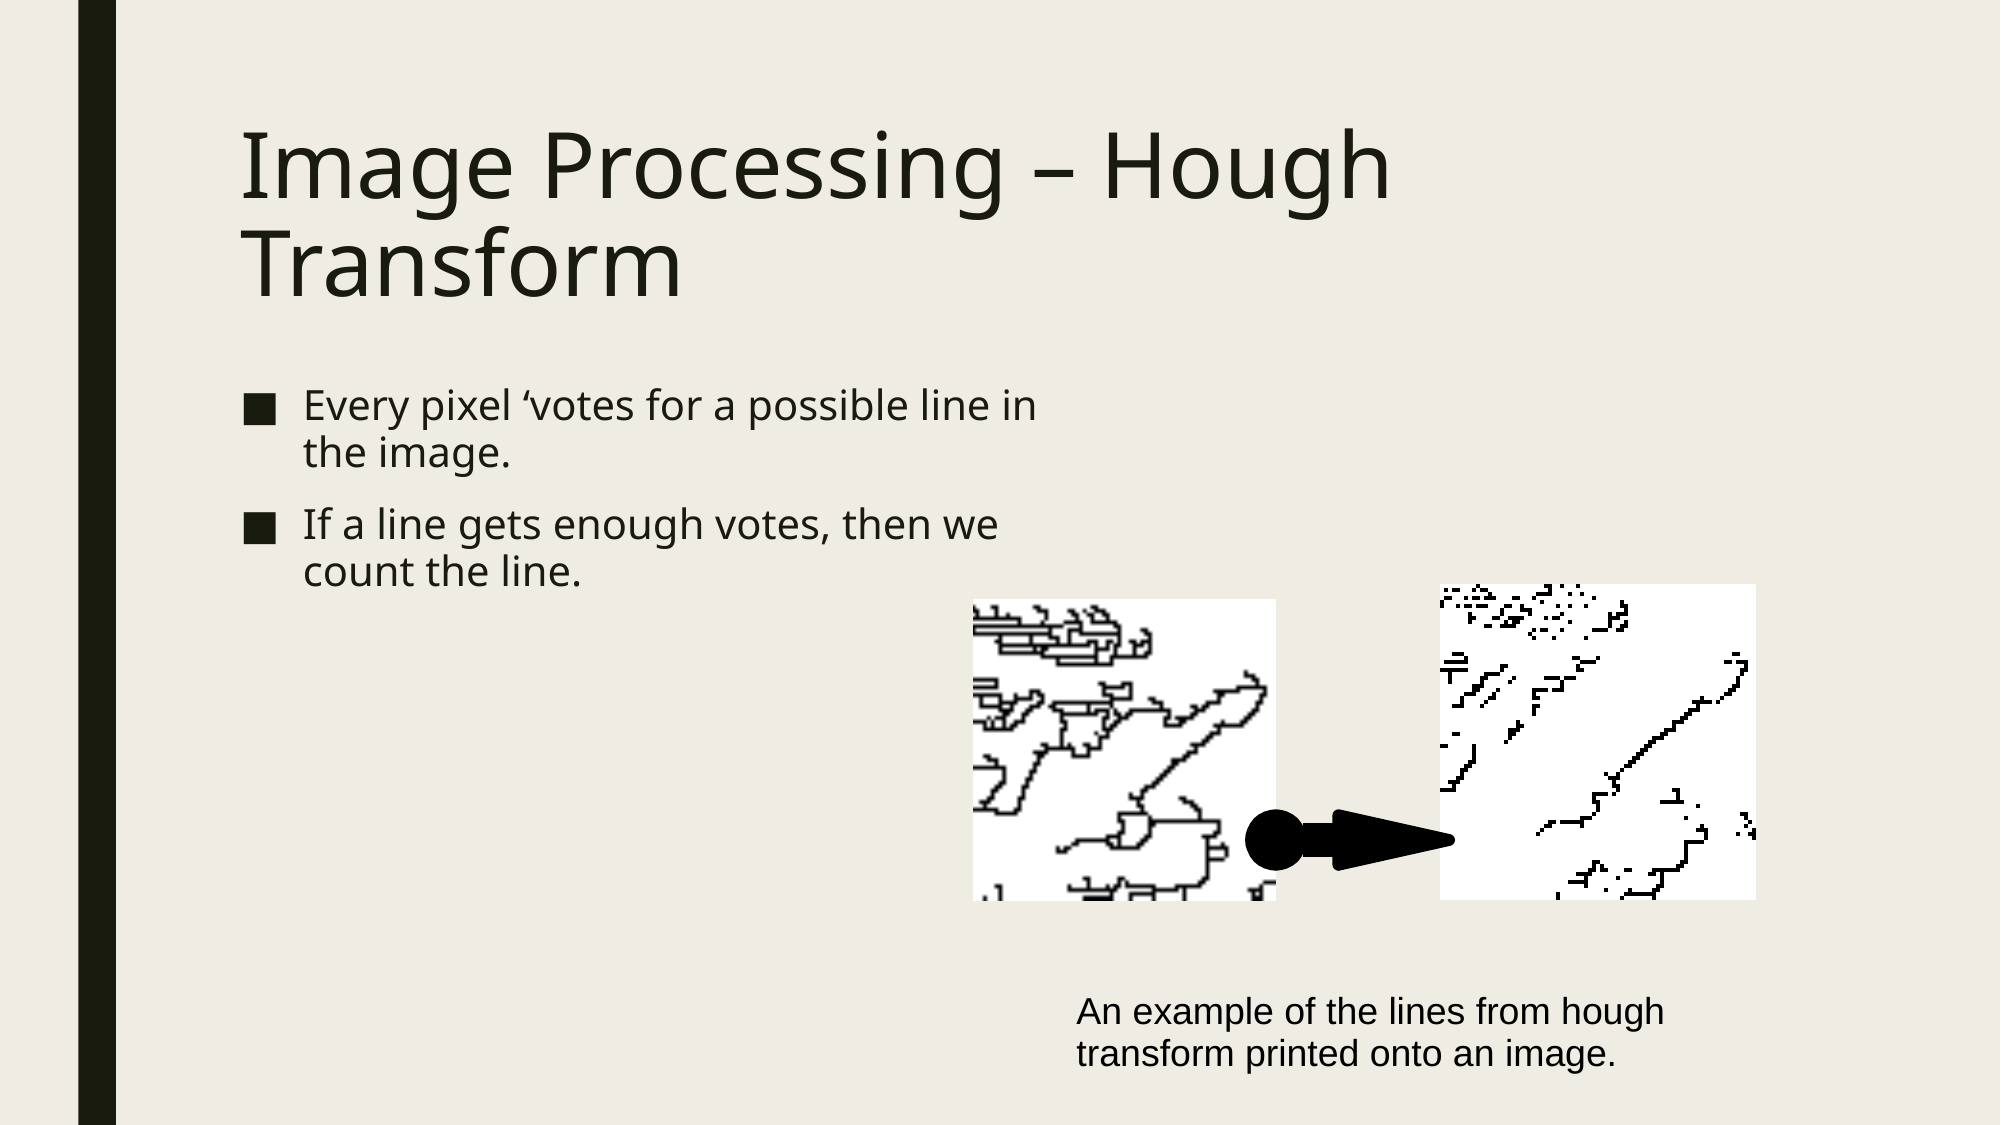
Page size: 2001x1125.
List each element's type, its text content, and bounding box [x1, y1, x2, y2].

picture [973, 599, 1276, 902]
title Image Processing – Hough Transform [225, 112, 1800, 357]
list Every pixel ‘votes for a possible line in the image. If a line gets enough votes, then we count the line. [225, 375, 1062, 963]
picture [1440, 584, 1756, 901]
text_box An example of the lines from hough transform printed onto an image. [1061, 962, 1696, 1104]
